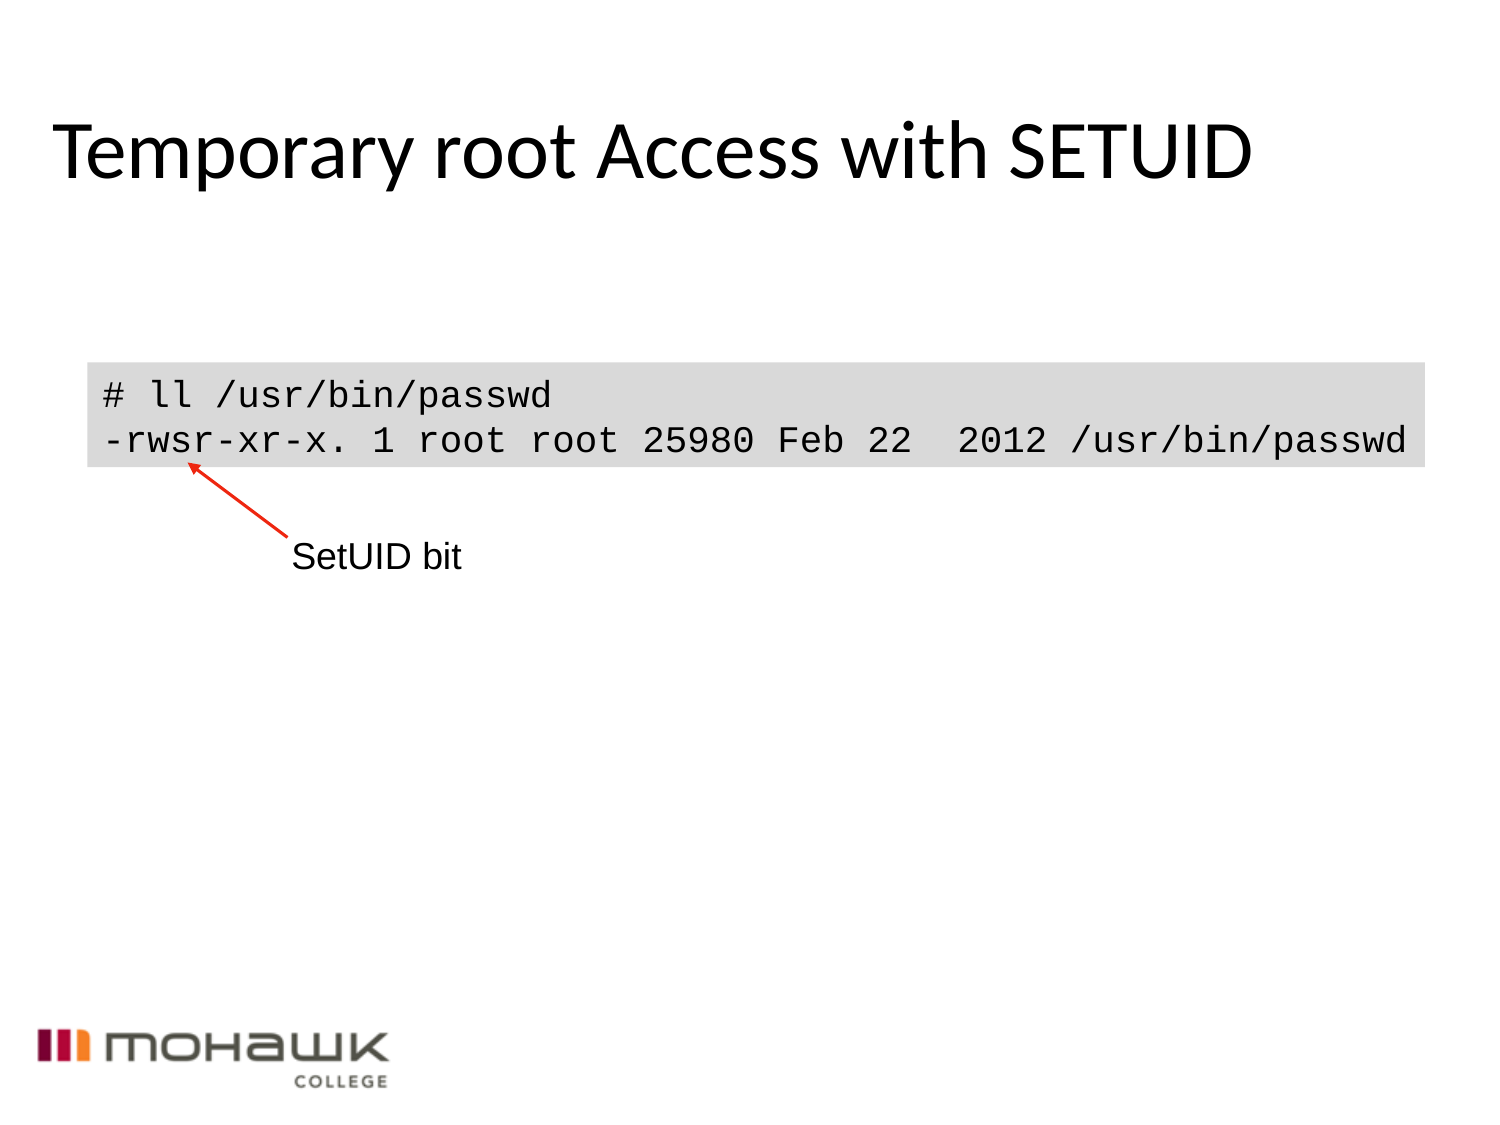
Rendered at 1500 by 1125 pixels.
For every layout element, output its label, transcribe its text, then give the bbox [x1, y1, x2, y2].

text_box # ll /usr/bin/passwd ﻿-rwsr-xr-x. 1 root root 25980 Feb 22 2012 /usr/bin/passwd [87, 362, 1425, 468]
text_box [187, 462, 276, 529]
picture [5, 1000, 422, 1118]
title Temporary root Access with SETUID [37, 87, 1388, 250]
text_box SetUID bit [276, 524, 477, 585]
